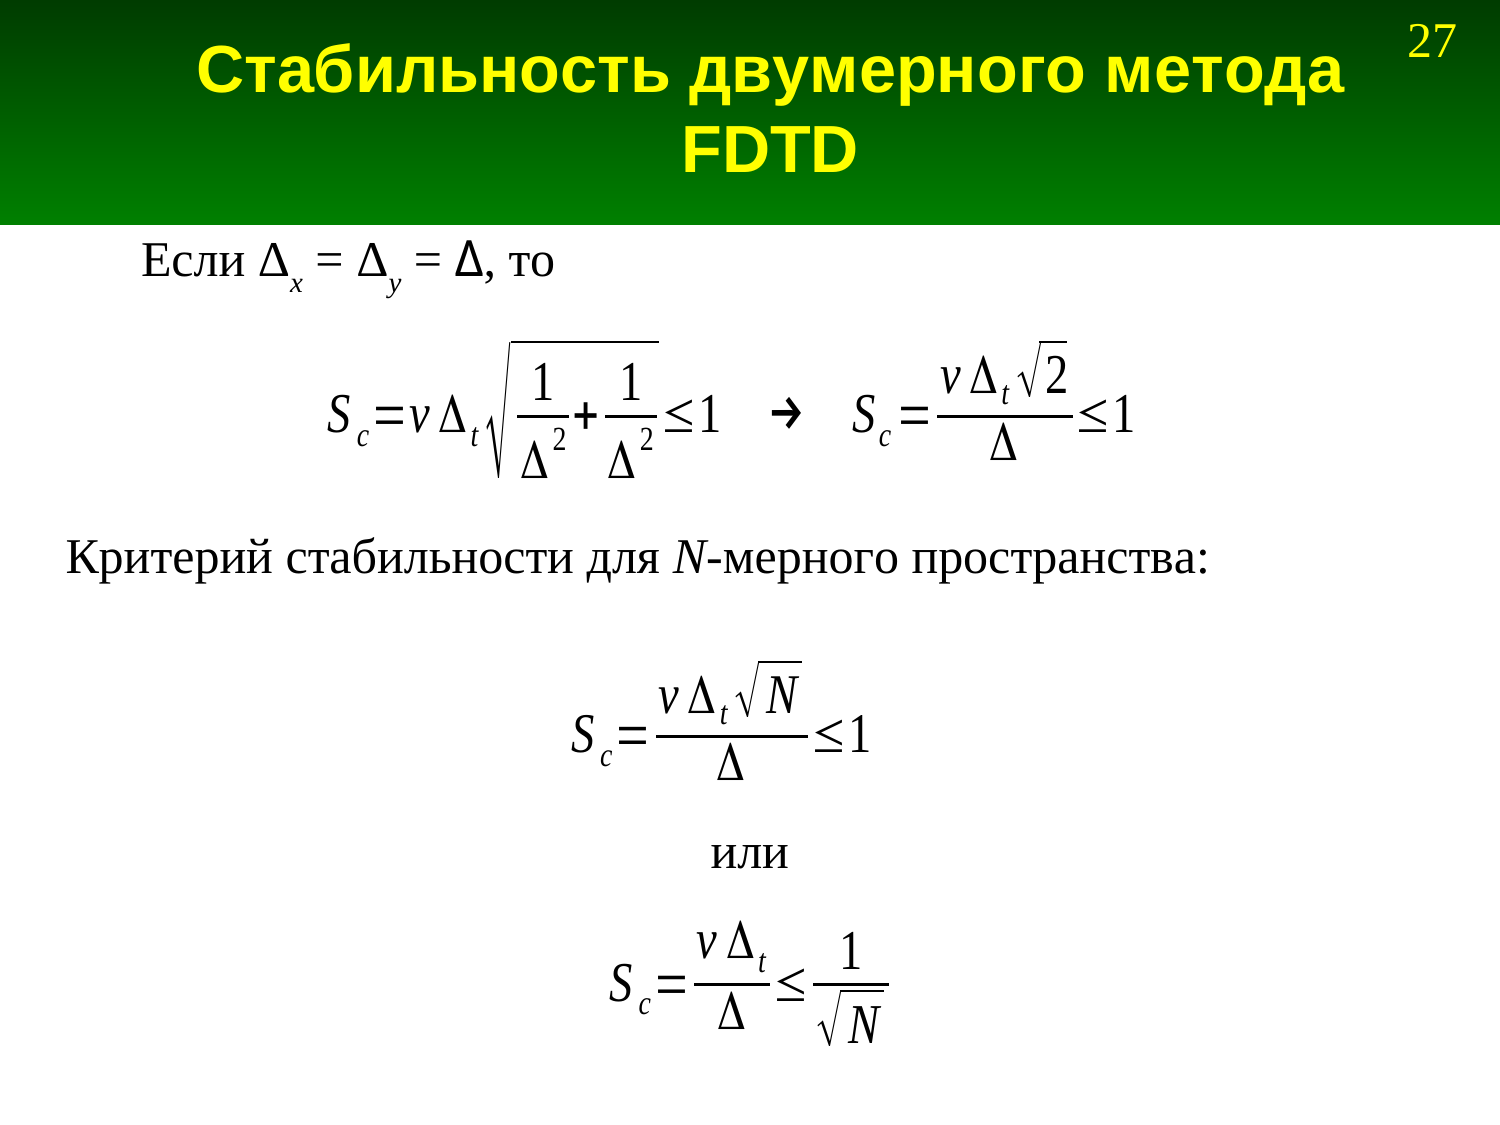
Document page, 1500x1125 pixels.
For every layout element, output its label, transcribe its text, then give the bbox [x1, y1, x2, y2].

text_box Критерий стабильности для N-мерного пространства: [50, 515, 1229, 591]
chart [313, 337, 1148, 483]
text_box Если Δx = Δy = Δ, то [126, 218, 1472, 306]
chart [594, 909, 903, 1056]
chart [556, 657, 883, 786]
title Стабильность двумерного метода FDTD [100, 7, 1441, 204]
text_box или [695, 811, 805, 886]
